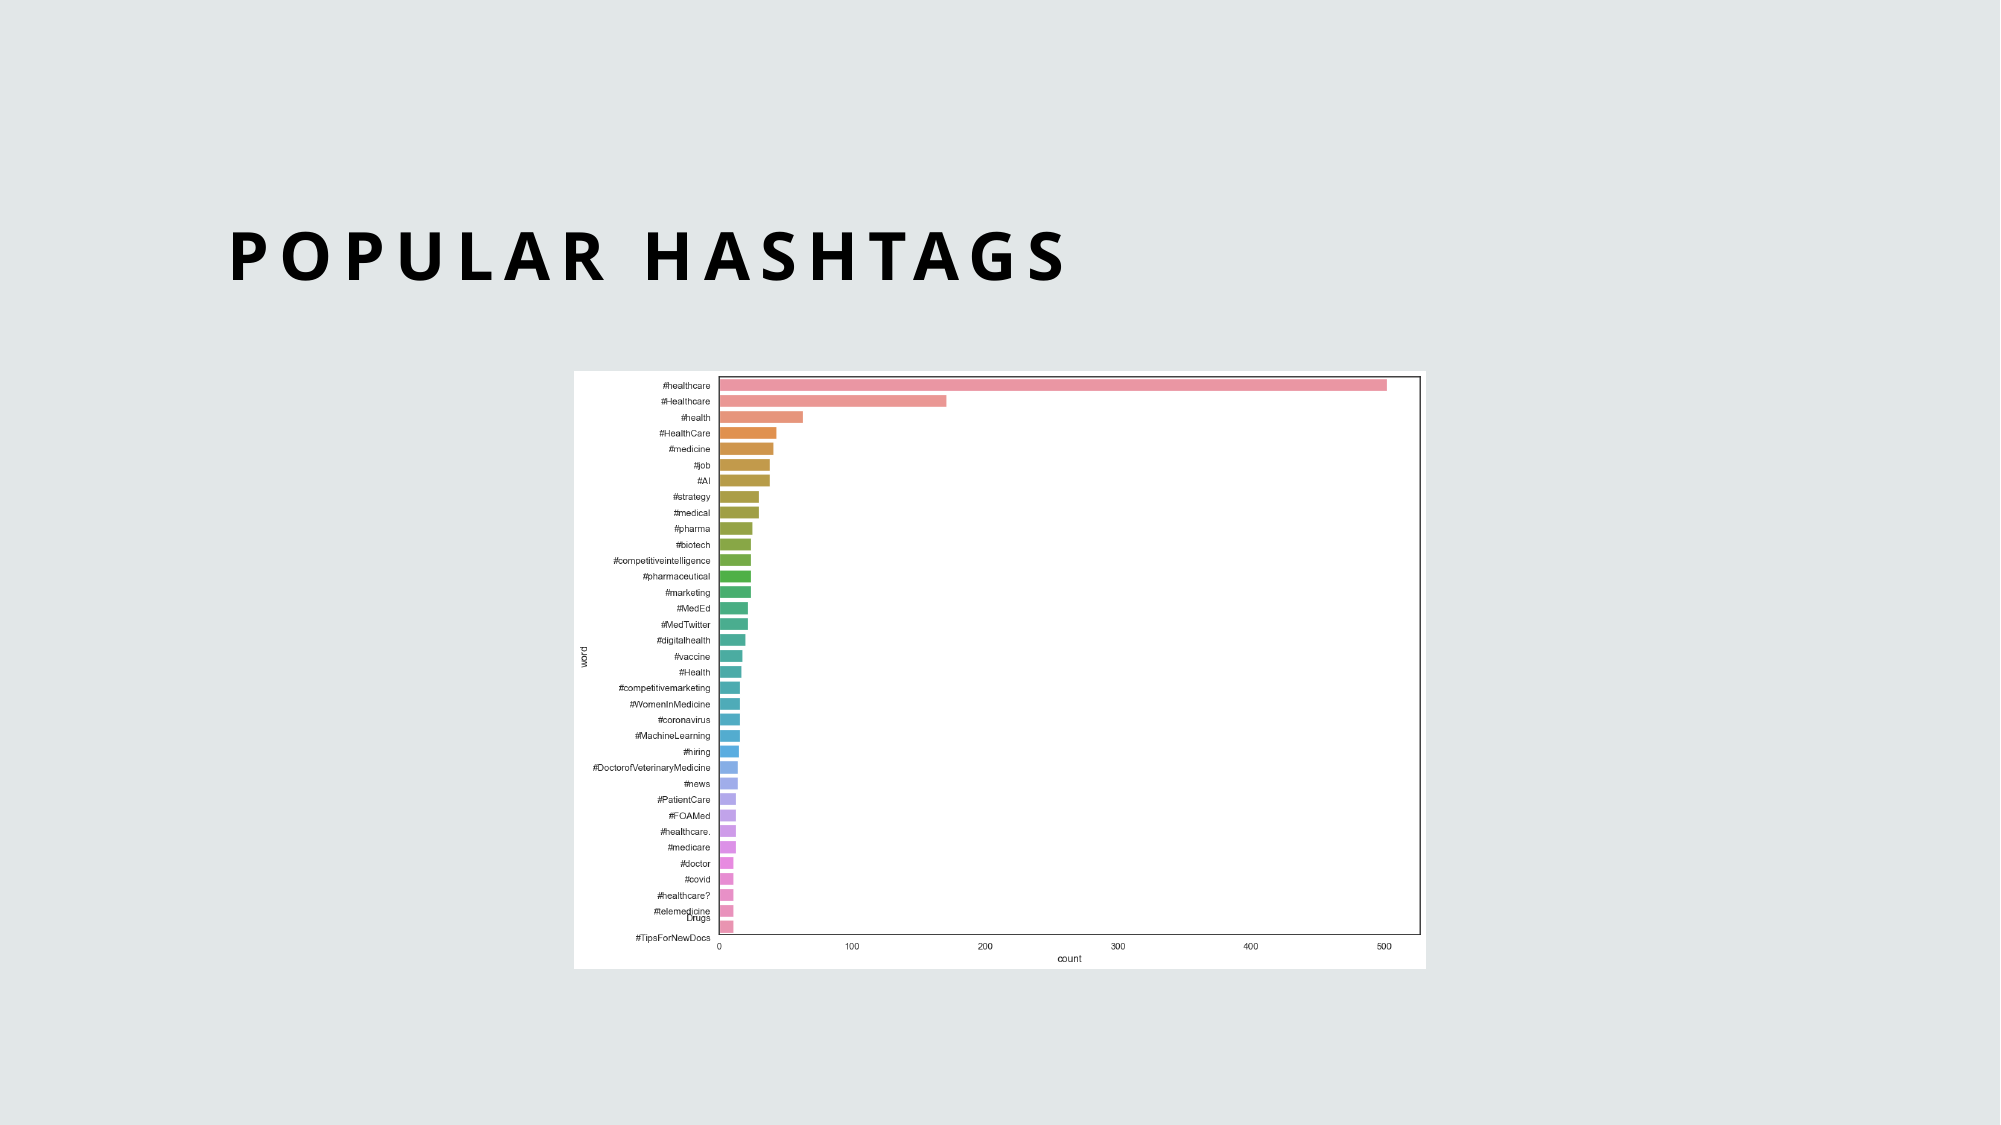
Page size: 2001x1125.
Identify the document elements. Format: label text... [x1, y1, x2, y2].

title Popular hashtags [212, 138, 1788, 354]
picture [574, 371, 1426, 969]
